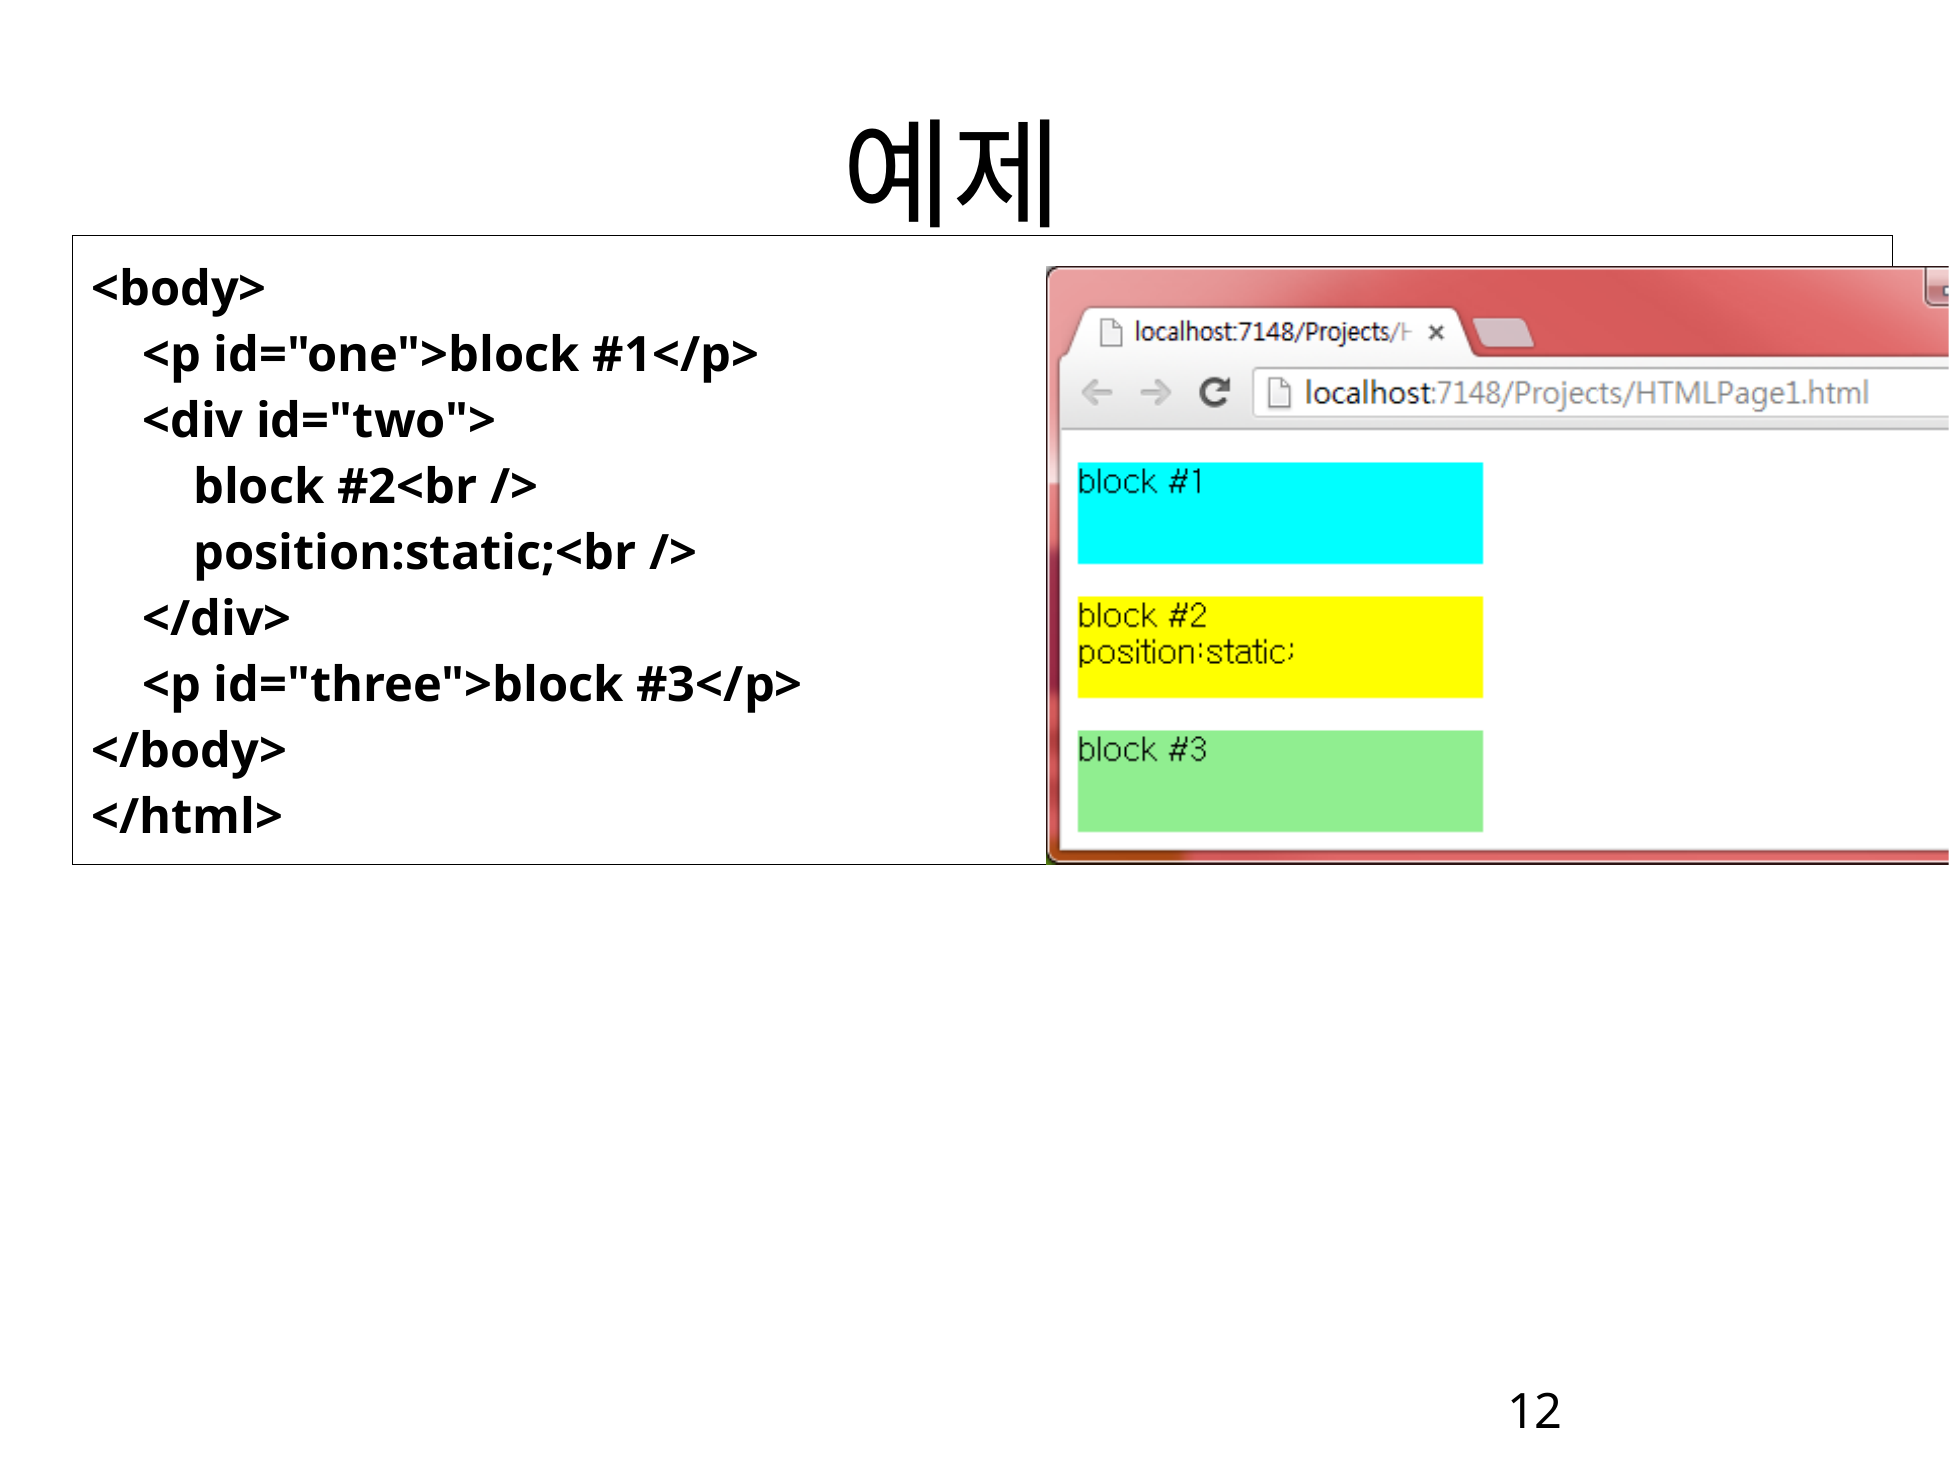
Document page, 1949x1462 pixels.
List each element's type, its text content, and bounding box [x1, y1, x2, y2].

slide_number <숫자> [1492, 1372, 1899, 1462]
title 예제 [156, 92, 1749, 235]
text_box <body> <p id="one">block #1</p> <div id="two"> block #2<br /> position:static;<br /> </div> <p id="three">block #3</p> </body> </html> [72, 235, 1893, 865]
picture [1046, 266, 1949, 865]
